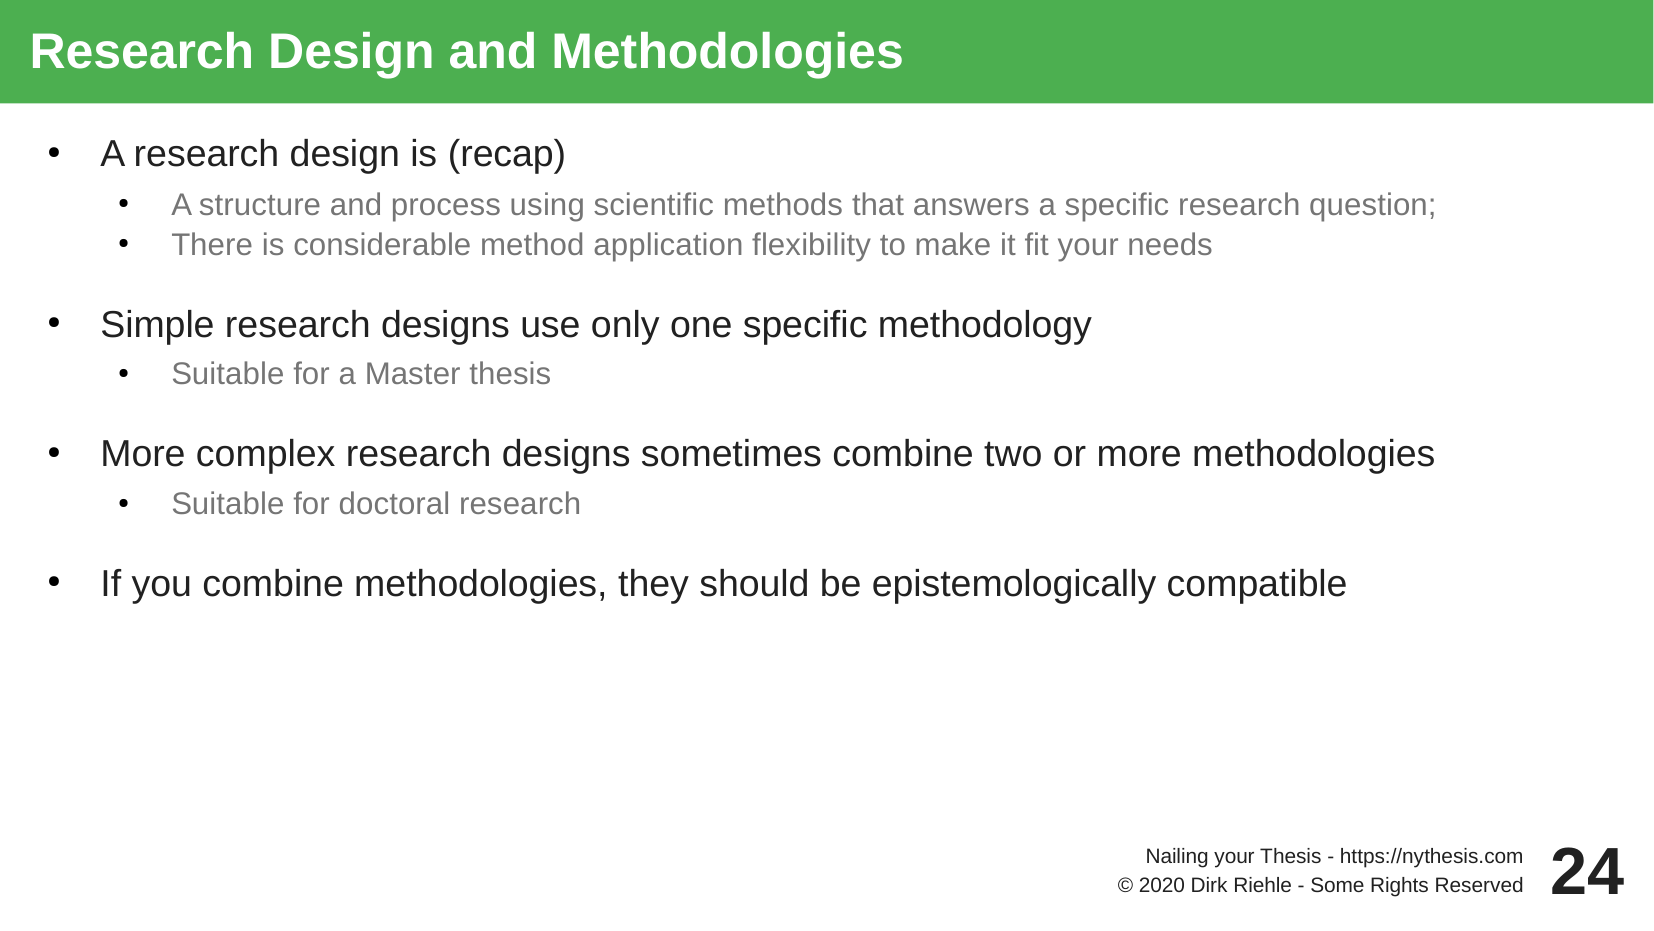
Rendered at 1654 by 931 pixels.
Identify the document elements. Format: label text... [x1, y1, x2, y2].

list A research design is (recap) A structure and process using scientific methods that answers a specific research question; There is considerable method application flexibility to make it fit your needs Simple research designs use only one specific methodology Suitable for a Master thesis More complex research designs sometimes combine two or more methodologies Suitable for doctoral research If you combine methodologies, they should be epistemologically compatible [29, 132, 1625, 813]
title Research Design and Methodologies [0, 0, 1654, 104]
